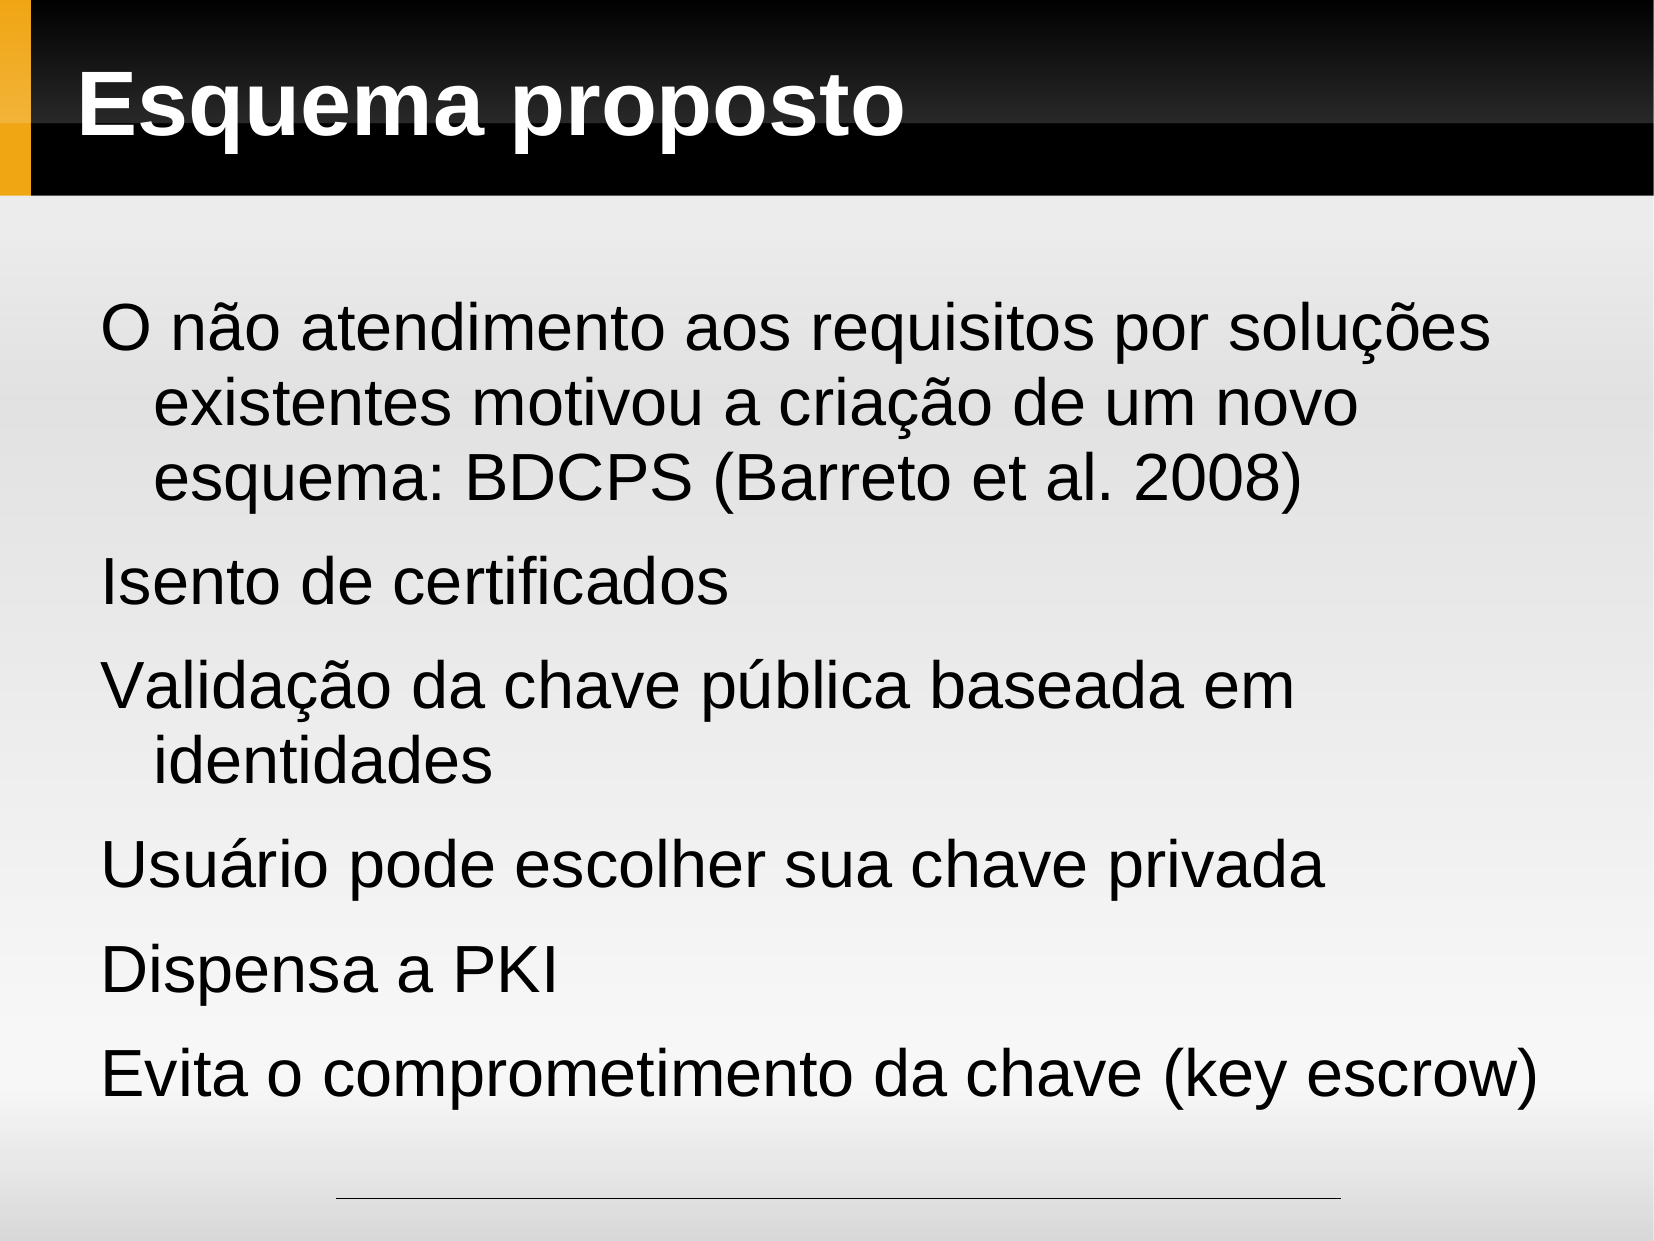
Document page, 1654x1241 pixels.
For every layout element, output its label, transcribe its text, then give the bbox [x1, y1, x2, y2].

title Esquema proposto [76, 0, 1565, 208]
list O não atendimento aos requisitos por soluções existentes motivou a criação de um novo esquema: BDCPS (Barreto et al. 2008) Isento de certificados Validação da chave pública baseada em identidades Usuário pode escolher sua chave privada Dispensa a PKI Evita o comprometimento da chave (key escrow) [82, 290, 1571, 1186]
picture [0, 0, 1654, 1241]
